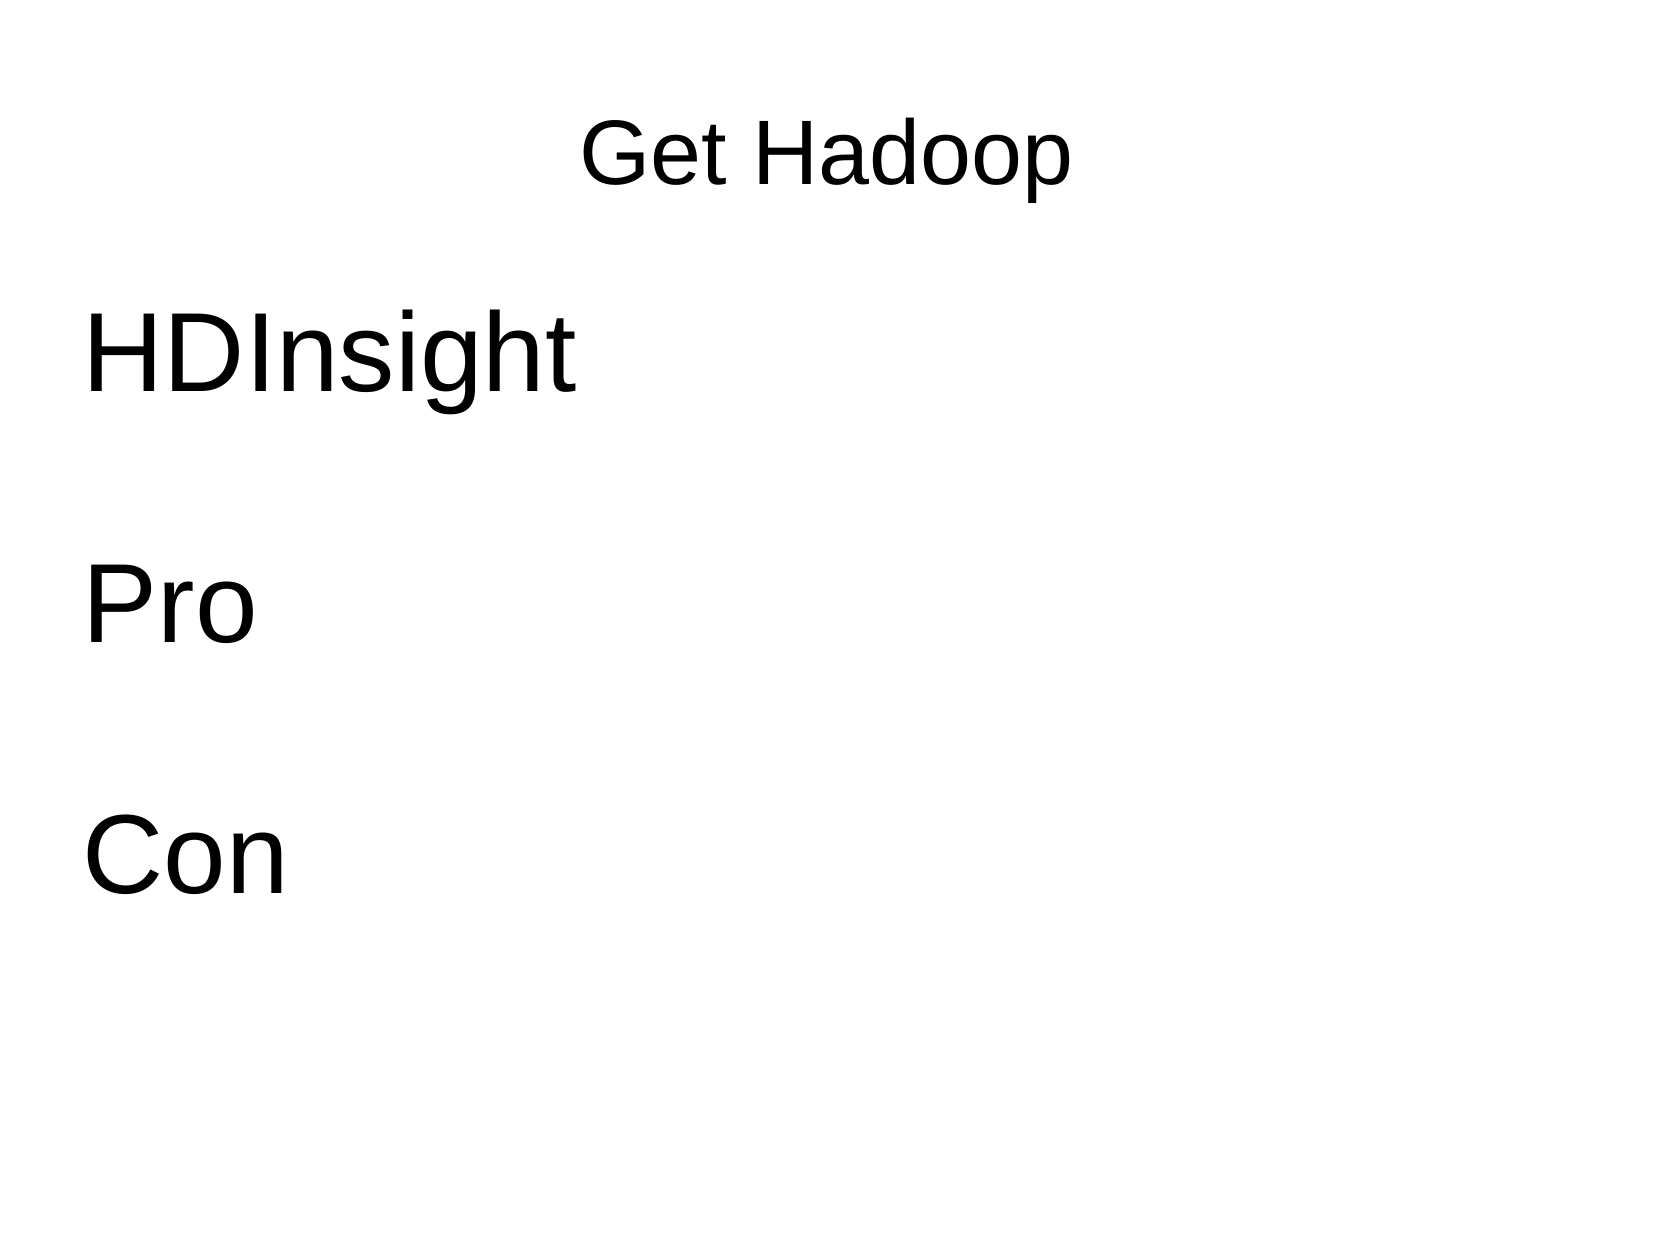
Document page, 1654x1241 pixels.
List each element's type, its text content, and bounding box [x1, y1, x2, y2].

title Get Hadoop [82, 49, 1571, 257]
subtitle HDInsight Pro Con [82, 290, 1571, 1010]
